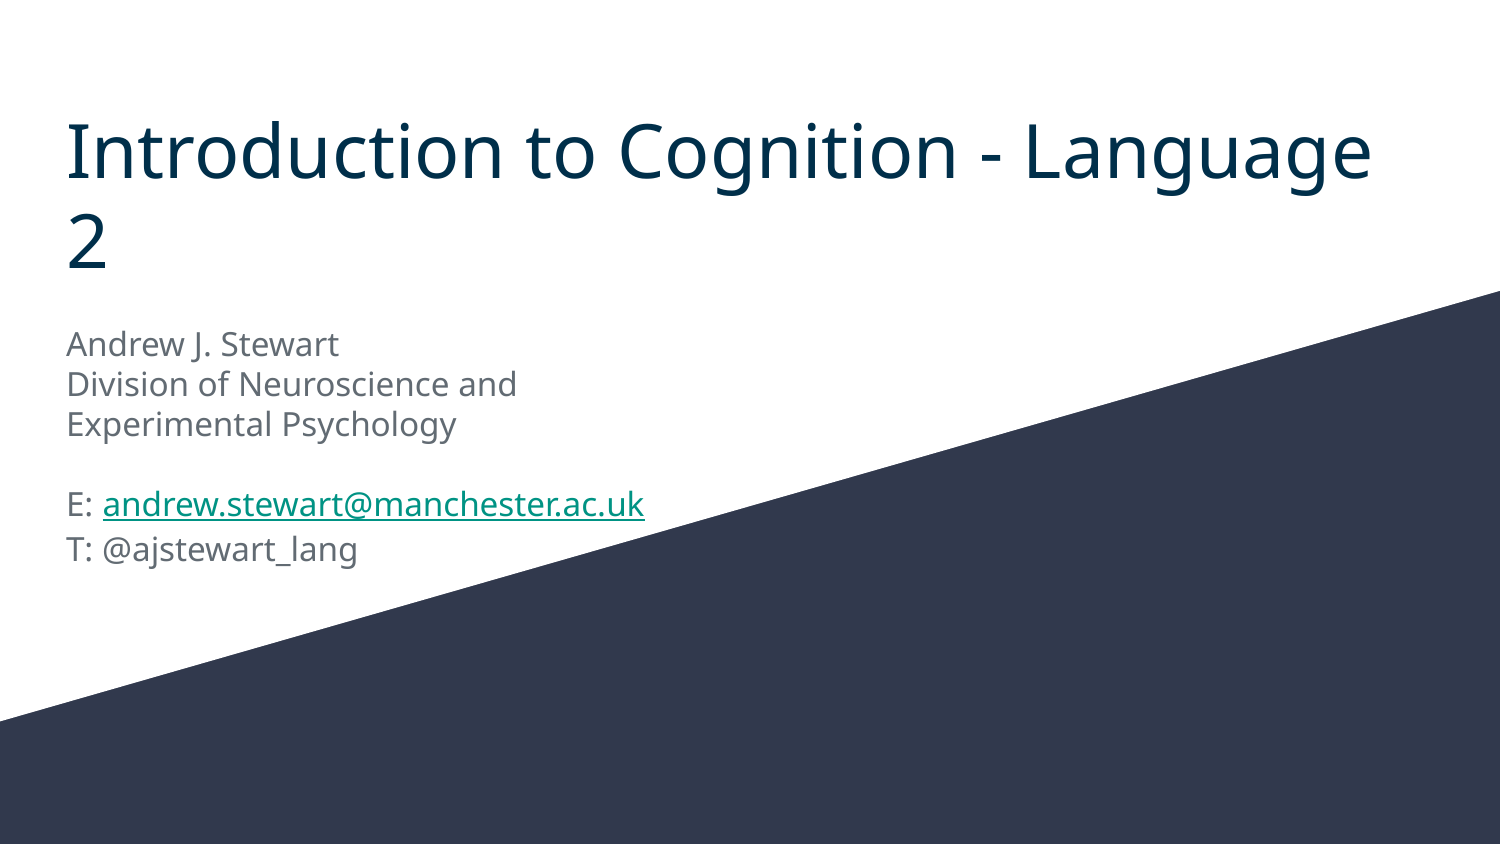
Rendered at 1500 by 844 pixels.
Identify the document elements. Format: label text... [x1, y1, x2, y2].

subtitle Andrew J. Stewart Division of Neuroscience and Experimental Psychology E: andrew.stewart@manchester.ac.uk T: @ajstewart_lang [51, 308, 748, 430]
title Introduction to Cognition - Language 2 [51, 88, 1449, 299]
